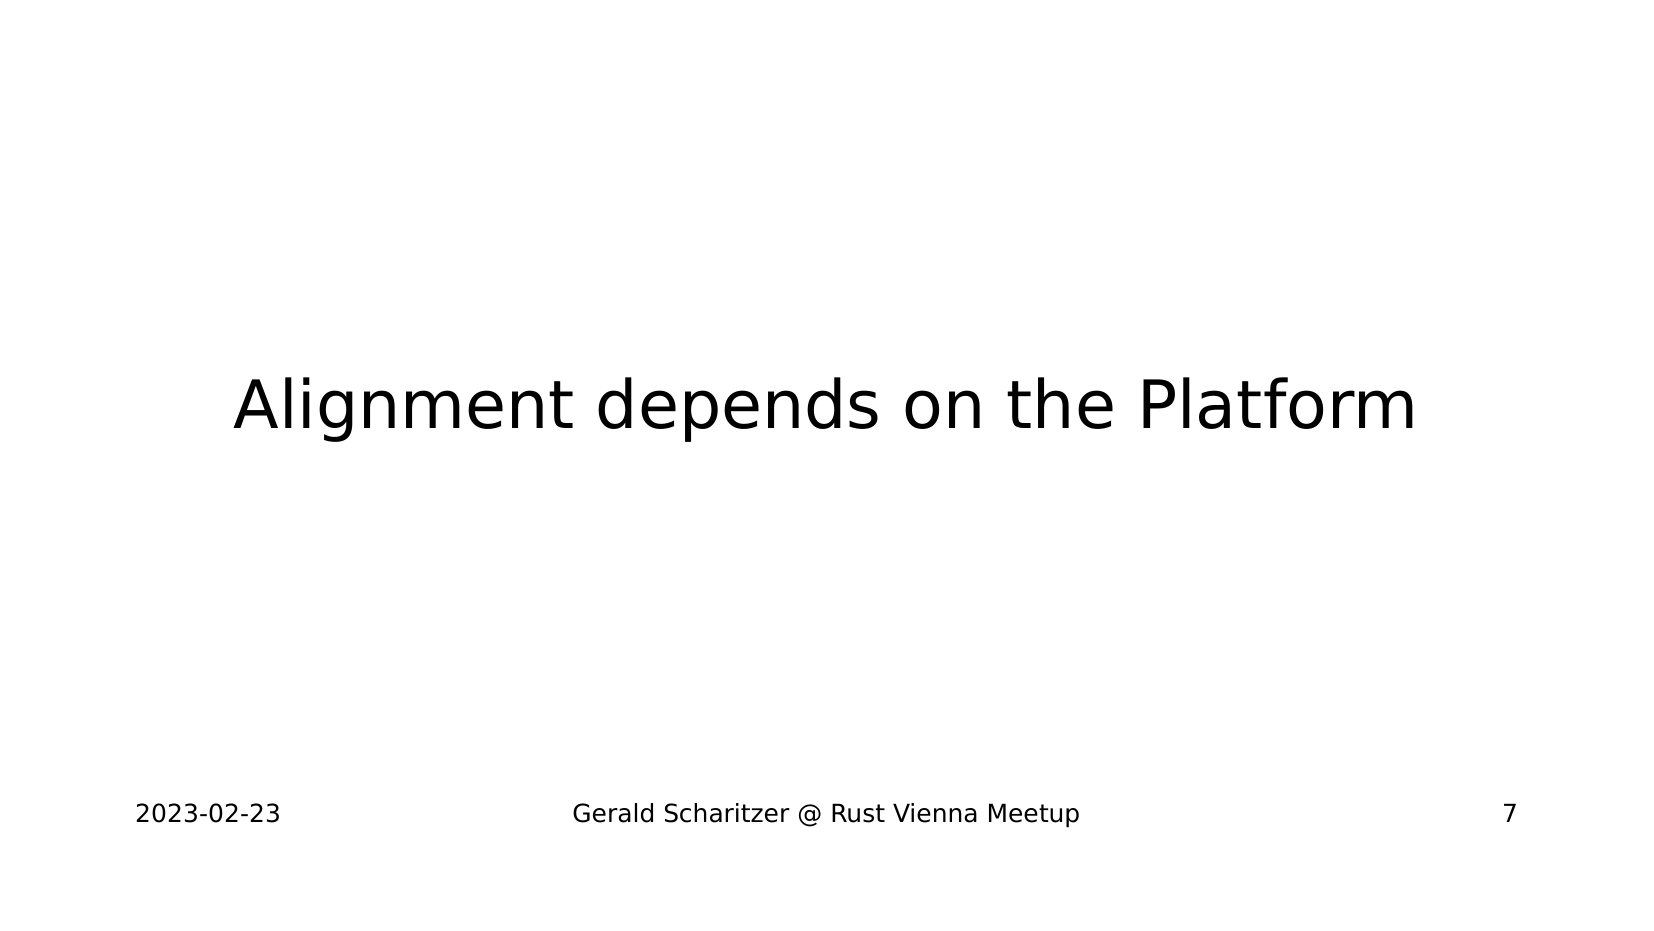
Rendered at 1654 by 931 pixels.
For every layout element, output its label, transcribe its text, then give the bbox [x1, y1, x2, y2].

subtitle Alignment depends on the Platform [135, 90, 1519, 721]
